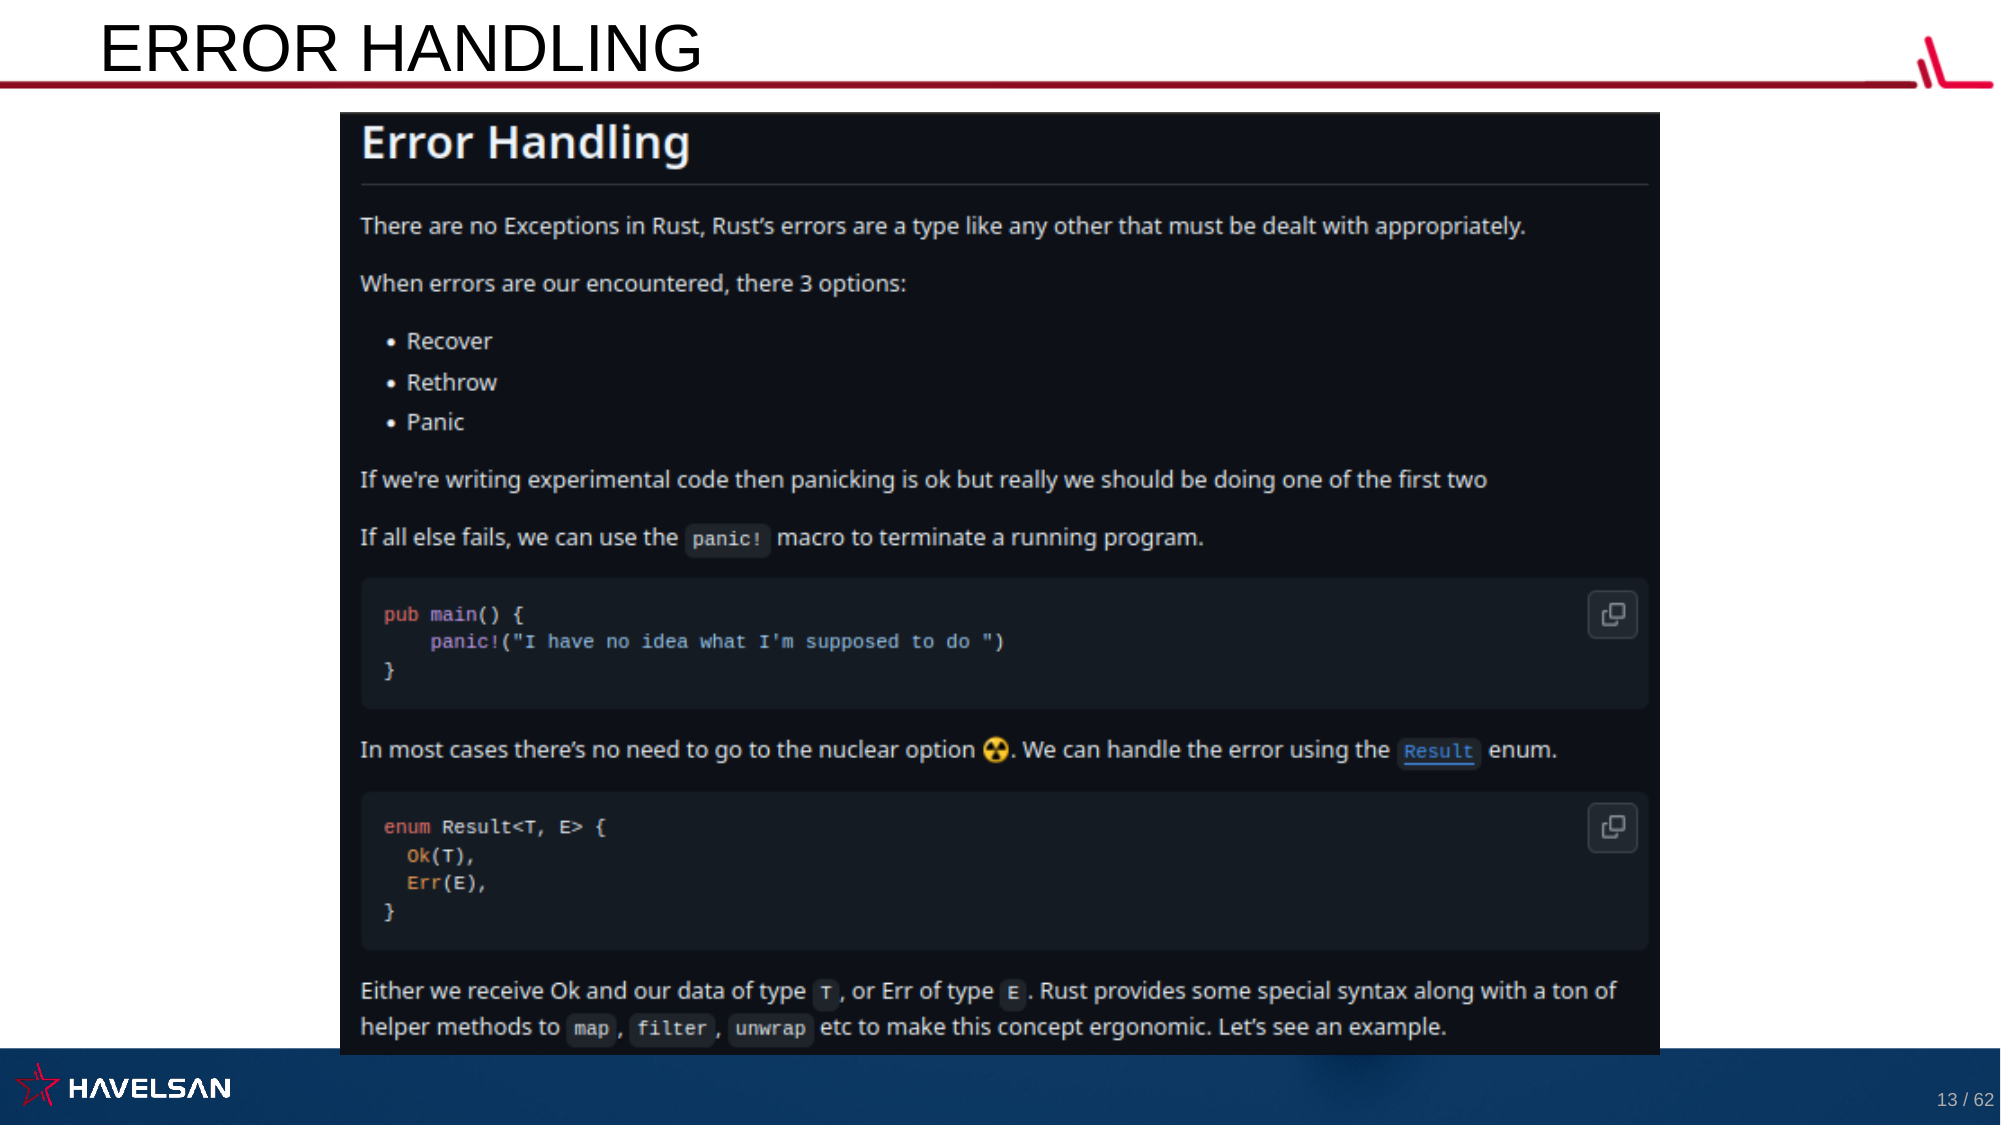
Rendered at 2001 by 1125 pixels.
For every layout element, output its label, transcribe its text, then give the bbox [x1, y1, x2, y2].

picture [0, 0, 2001, 1125]
title ERROR HANDLING [99, 44, 1686, 55]
